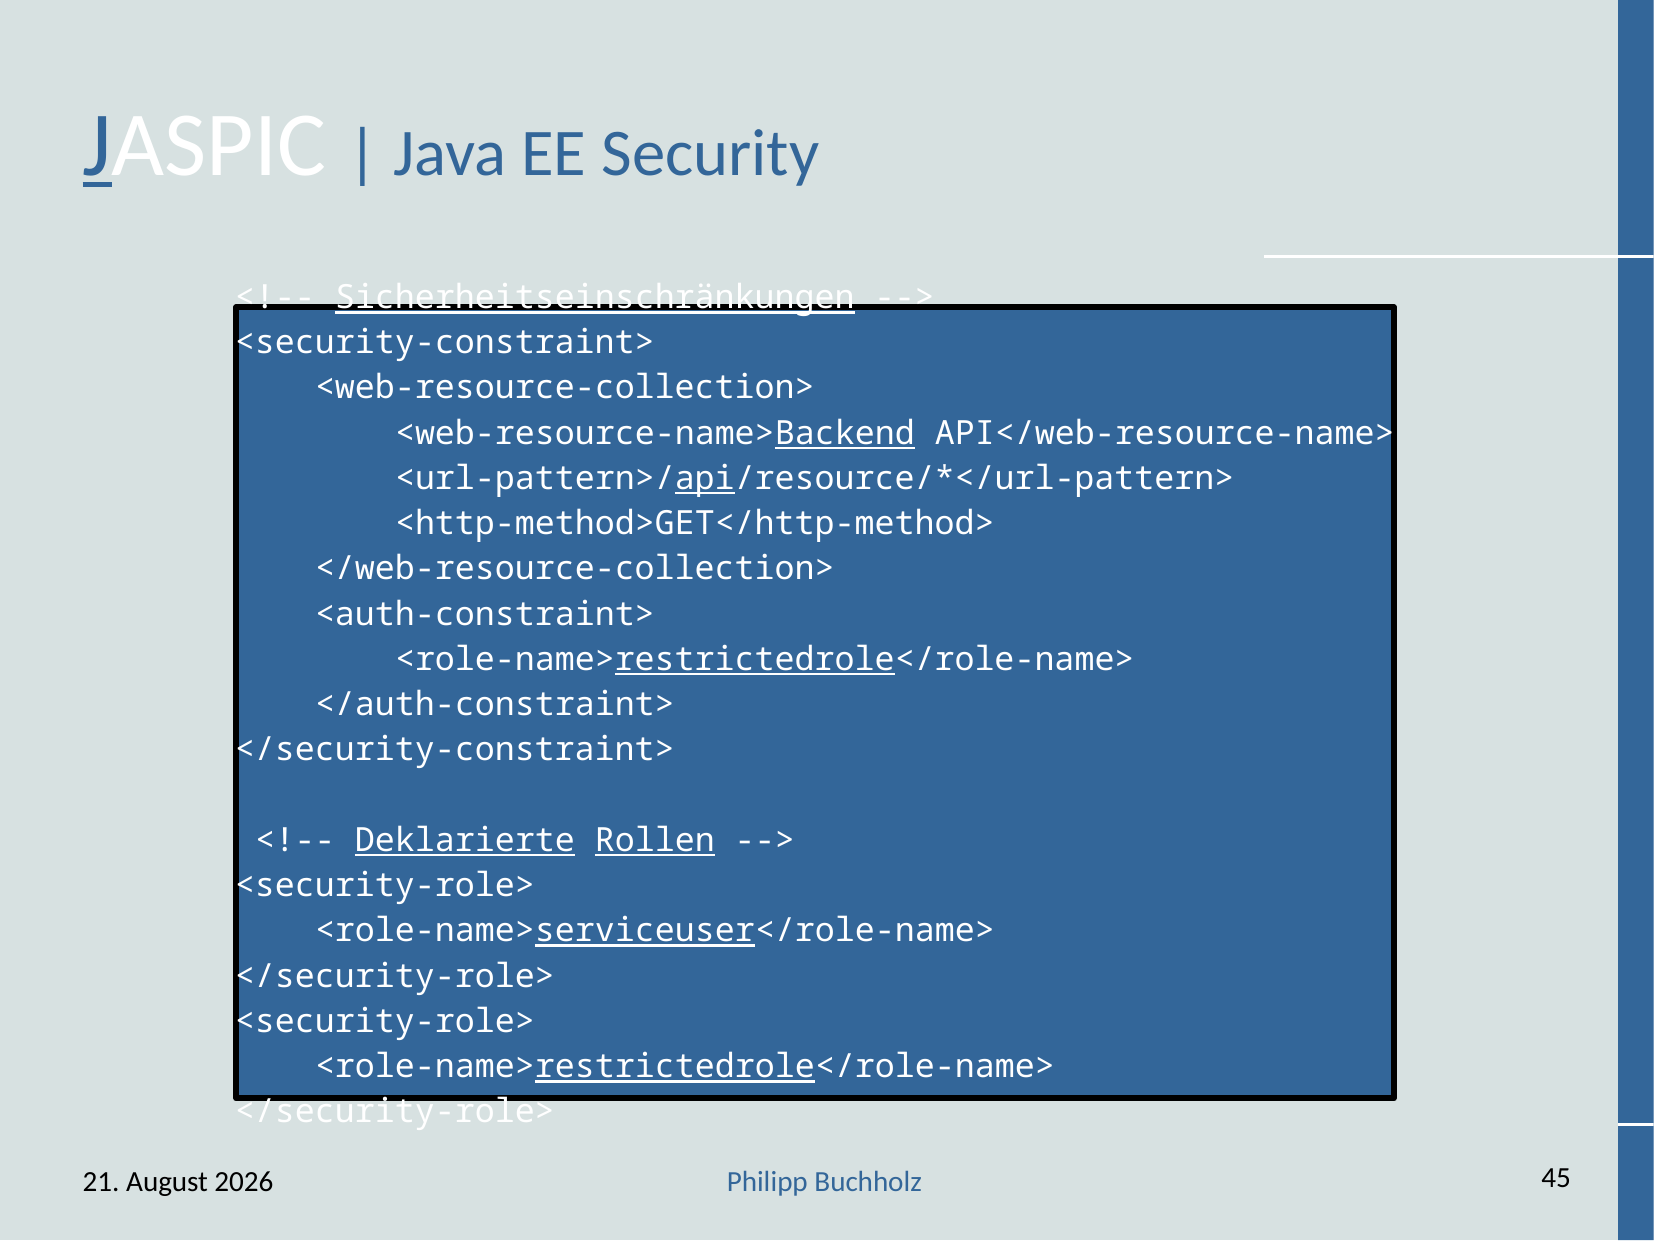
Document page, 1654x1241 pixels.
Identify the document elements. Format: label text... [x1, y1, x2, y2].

text_box <!-- Sicherheitseinschränkungen --> <security-constraint> <web-resource-collection> <web-resource-name>Backend API</web-resource-name> <url-pattern>/api/resource/*</url-pattern> <http-method>GET</http-method> </web-resource-collection> <auth-constraint> <role-name>restrictedrole</role-name> </auth-constraint> </security-constraint> <!-- Deklarierte Rollen --> <security-role> <role-name>serviceuser</role-name> </security-role> <security-role> <role-name>restrictedrole</role-name> </security-role> [236, 307, 1394, 1099]
title JASPIC | Java EE Security [82, 40, 1571, 266]
